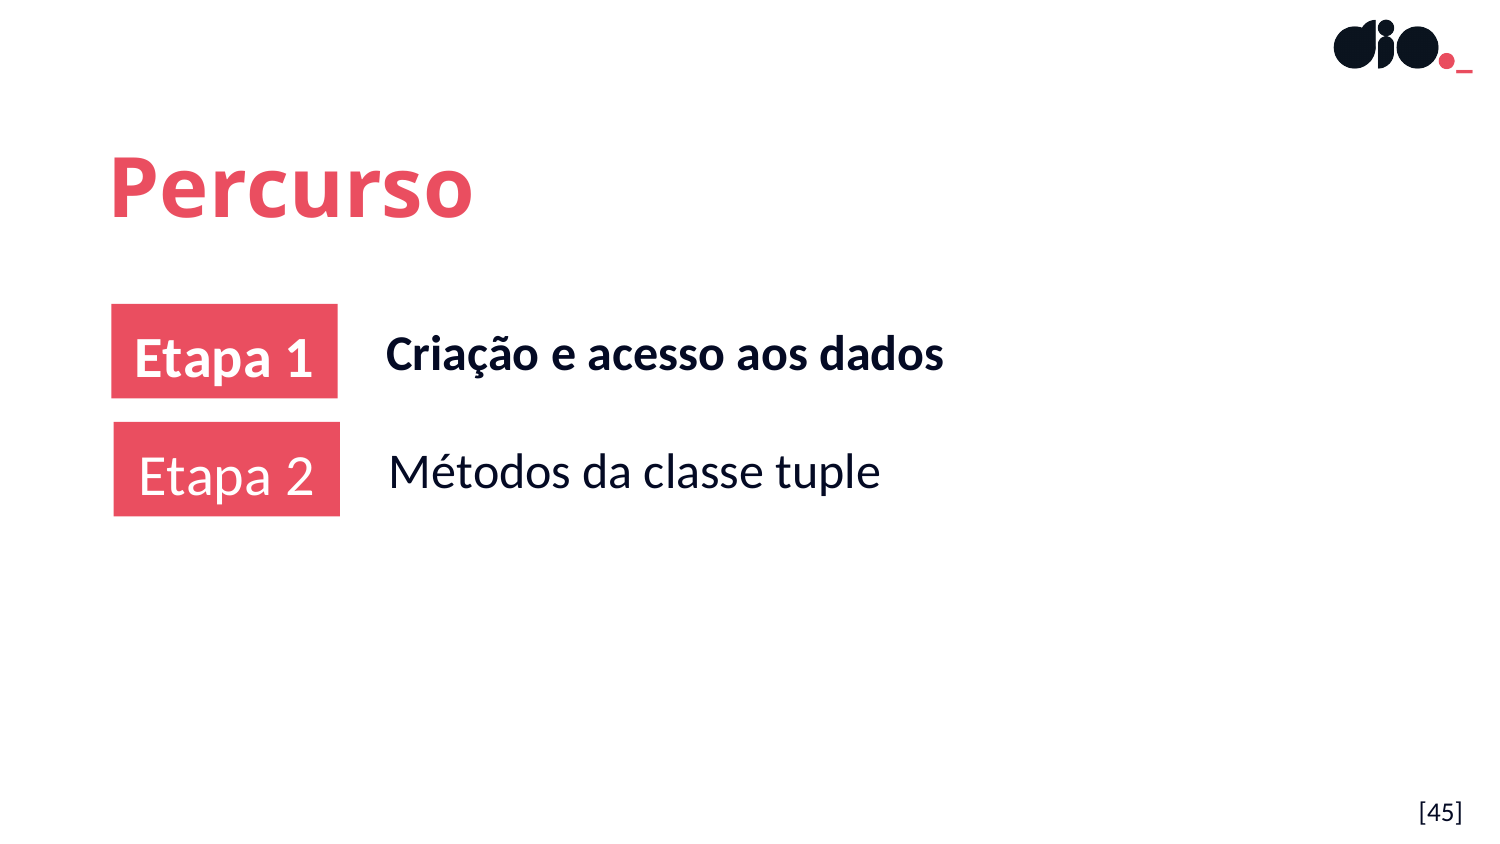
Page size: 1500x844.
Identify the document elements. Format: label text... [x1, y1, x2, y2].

text_box Criação e acesso aos dados [371, 313, 1384, 389]
text_box Etapa 1 [111, 303, 338, 399]
text_box Métodos da classe tuple [373, 431, 1386, 507]
text_box Etapa 2 [113, 421, 340, 517]
text_box [] [1403, 779, 1494, 844]
text_box Percurso [92, 104, 1309, 243]
